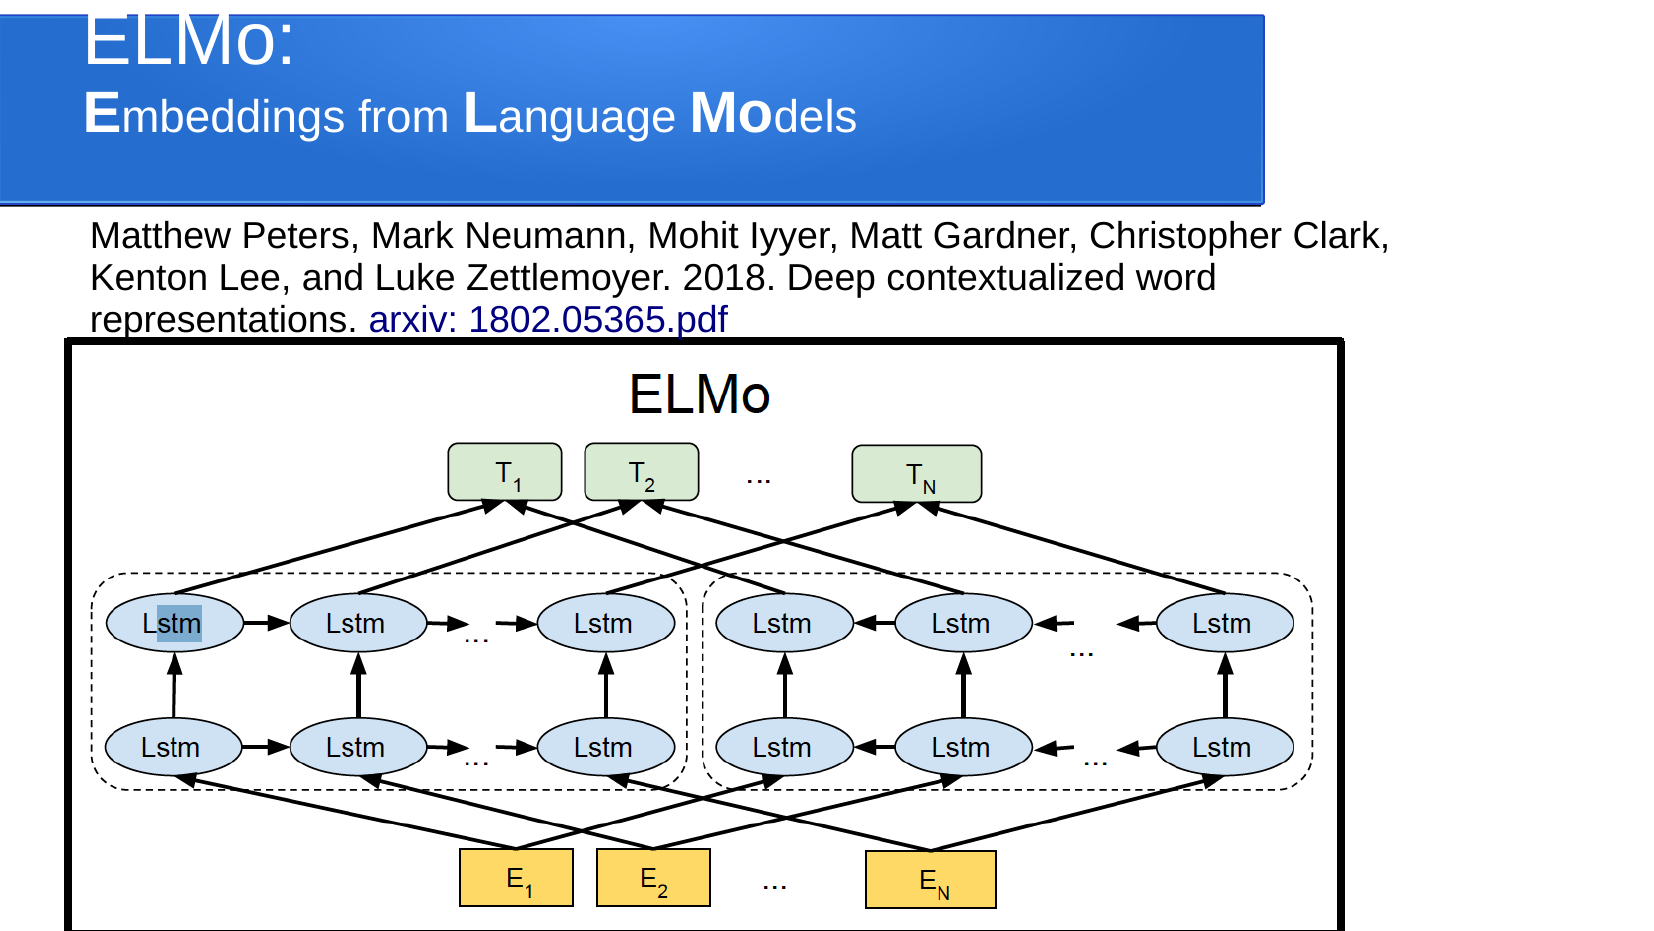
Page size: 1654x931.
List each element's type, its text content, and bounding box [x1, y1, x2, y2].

text_box Matthew Peters, Mark Neumann, Mohit Iyyer, Matt Gardner, Christopher Clark, Kenton Lee, and Luke Zettlemoyer. 2018. Deep contextualized word representations. arxiv: 1802.05365.pdf [75, 207, 1441, 391]
picture [54, 333, 1353, 931]
title ELMo: Embeddings from Language Models [82, 0, 1235, 207]
